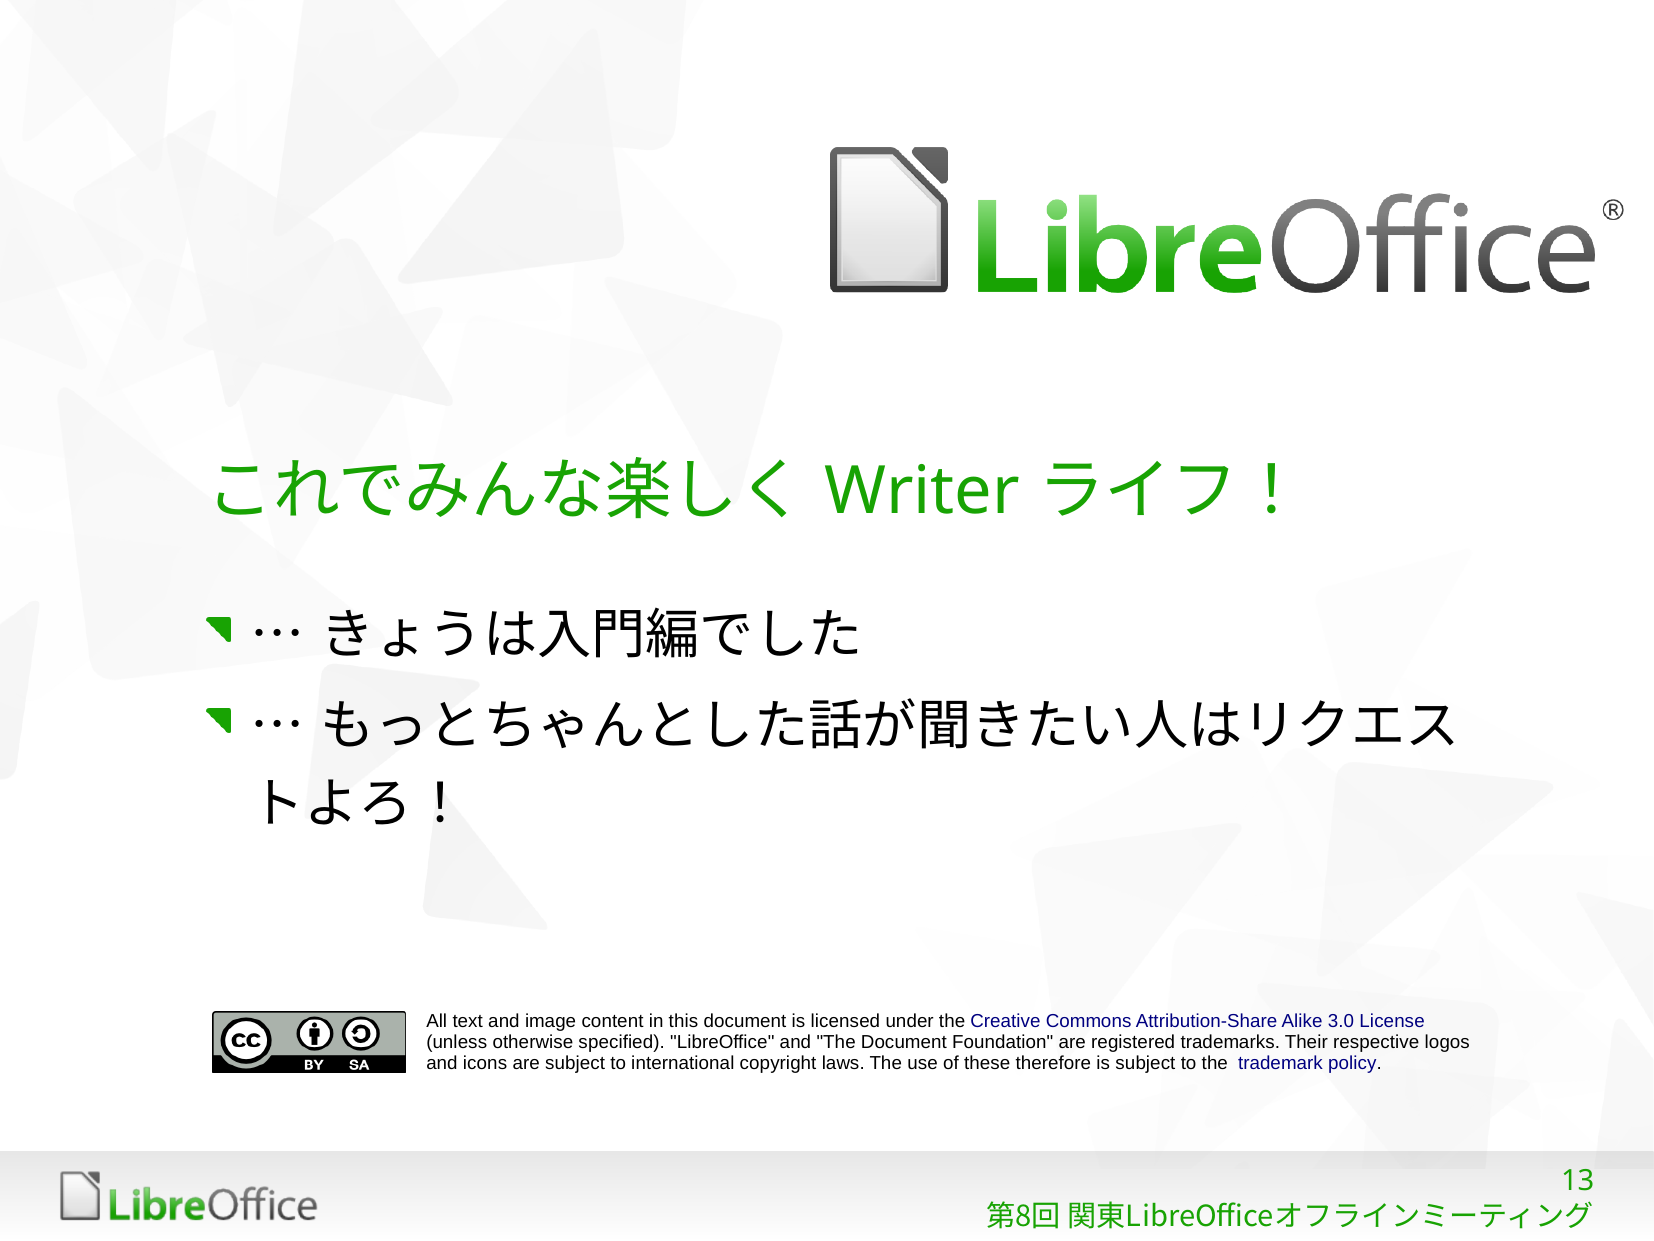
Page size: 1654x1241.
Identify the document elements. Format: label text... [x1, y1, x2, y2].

title これでみんな楽しくWriterライフ！ [206, 395, 1477, 573]
picture [41, 1152, 206, 1240]
picture [915, 548, 1654, 1169]
list …きょうは入門編でした …もっとちゃんとした話が聞きたい人はリクエストよろ！ [206, 590, 1477, 1241]
picture [0, 0, 1654, 930]
